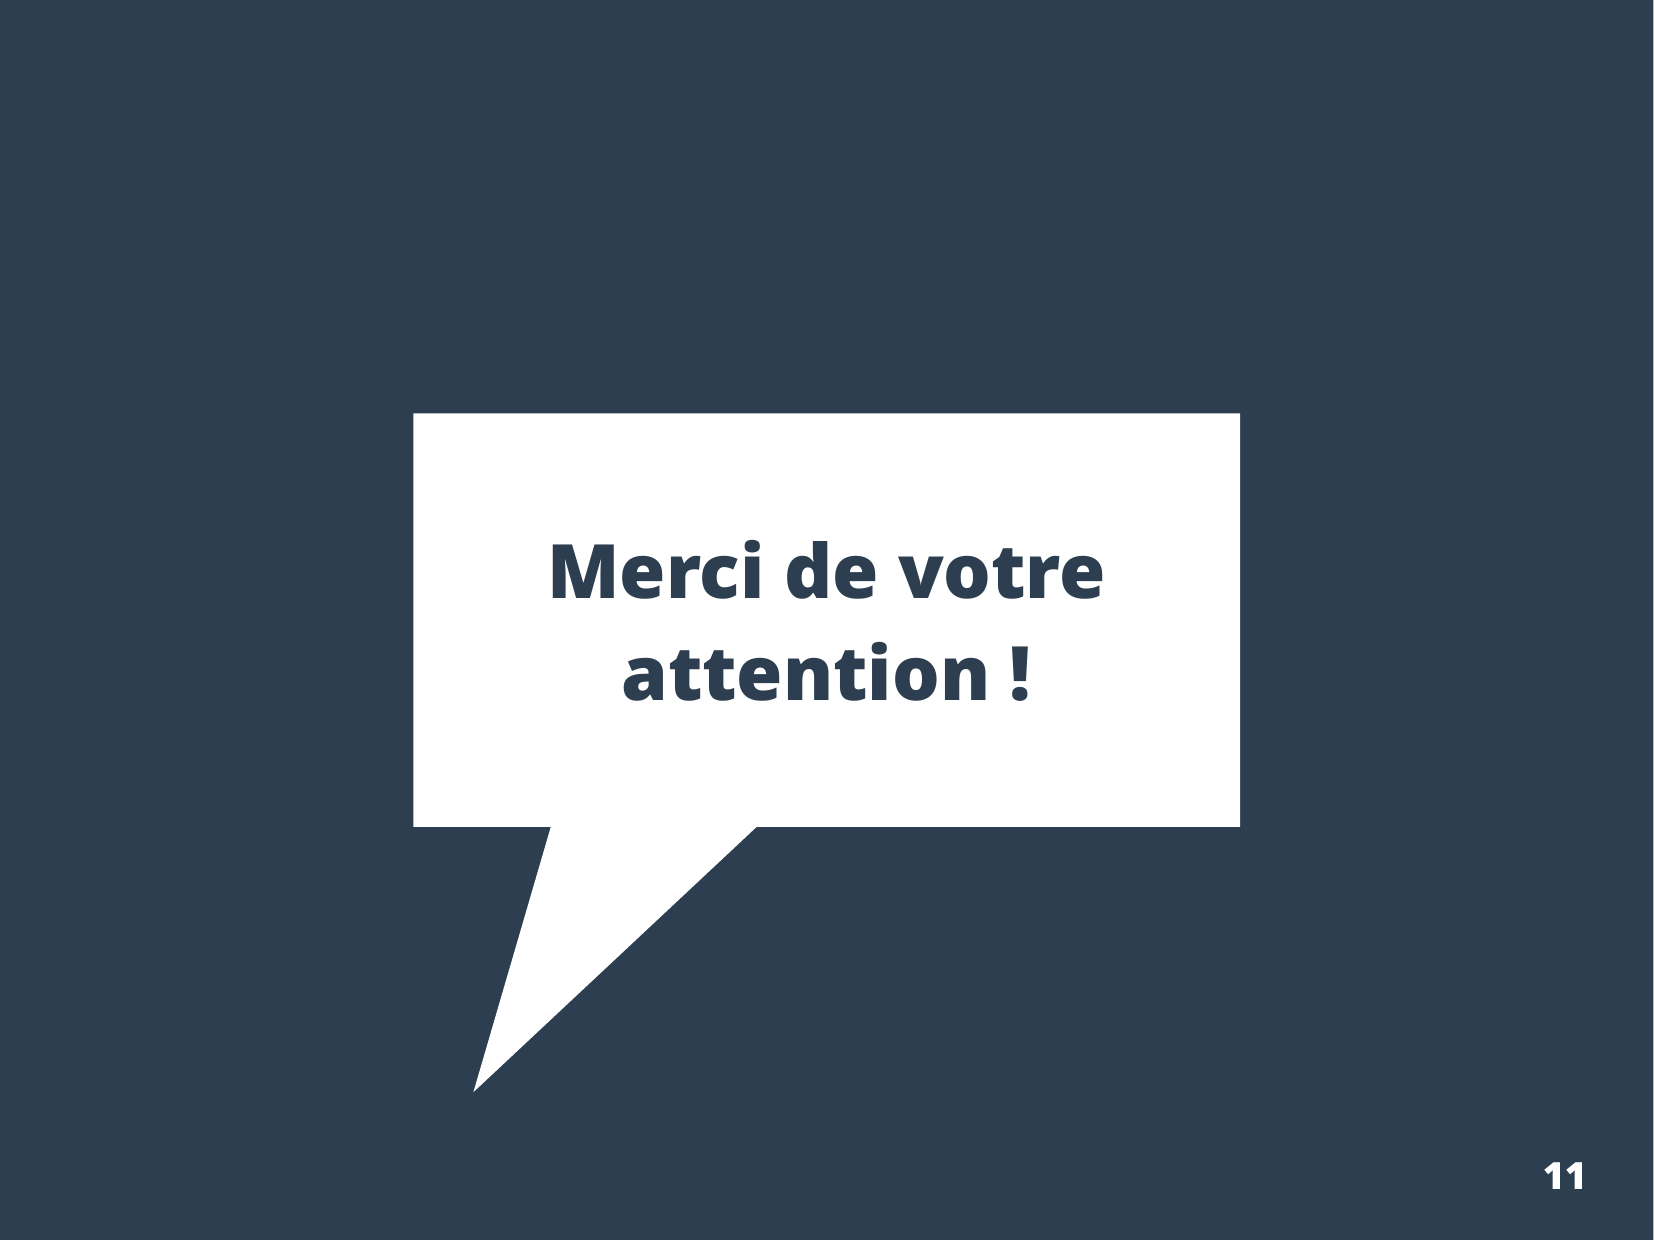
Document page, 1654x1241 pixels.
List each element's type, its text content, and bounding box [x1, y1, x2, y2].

title Merci de votre attention ! [442, 442, 1211, 798]
